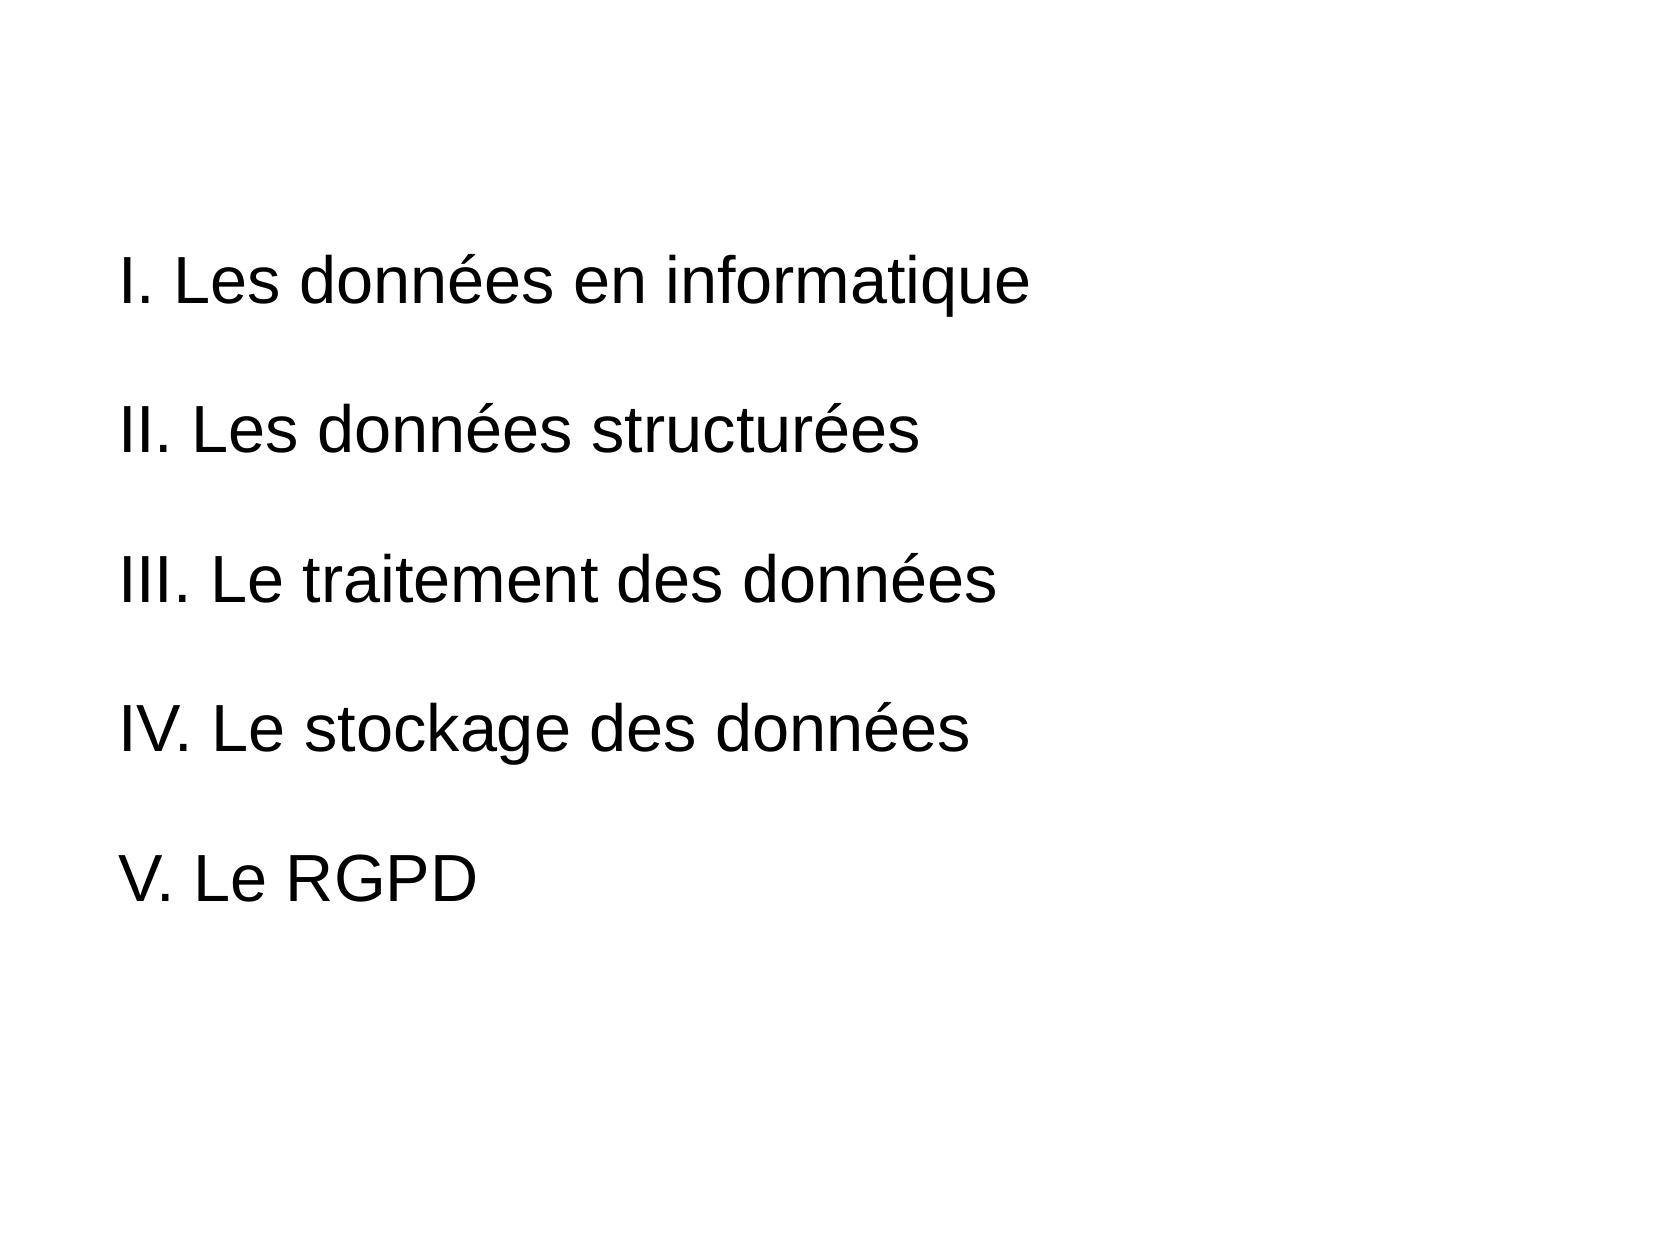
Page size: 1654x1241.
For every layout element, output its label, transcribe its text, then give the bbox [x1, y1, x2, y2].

subtitle I. Les données en informatique II. Les données structurées III. Le traitement des données IV. Le stockage des données V. Le RGPD [82, 49, 1571, 1109]
